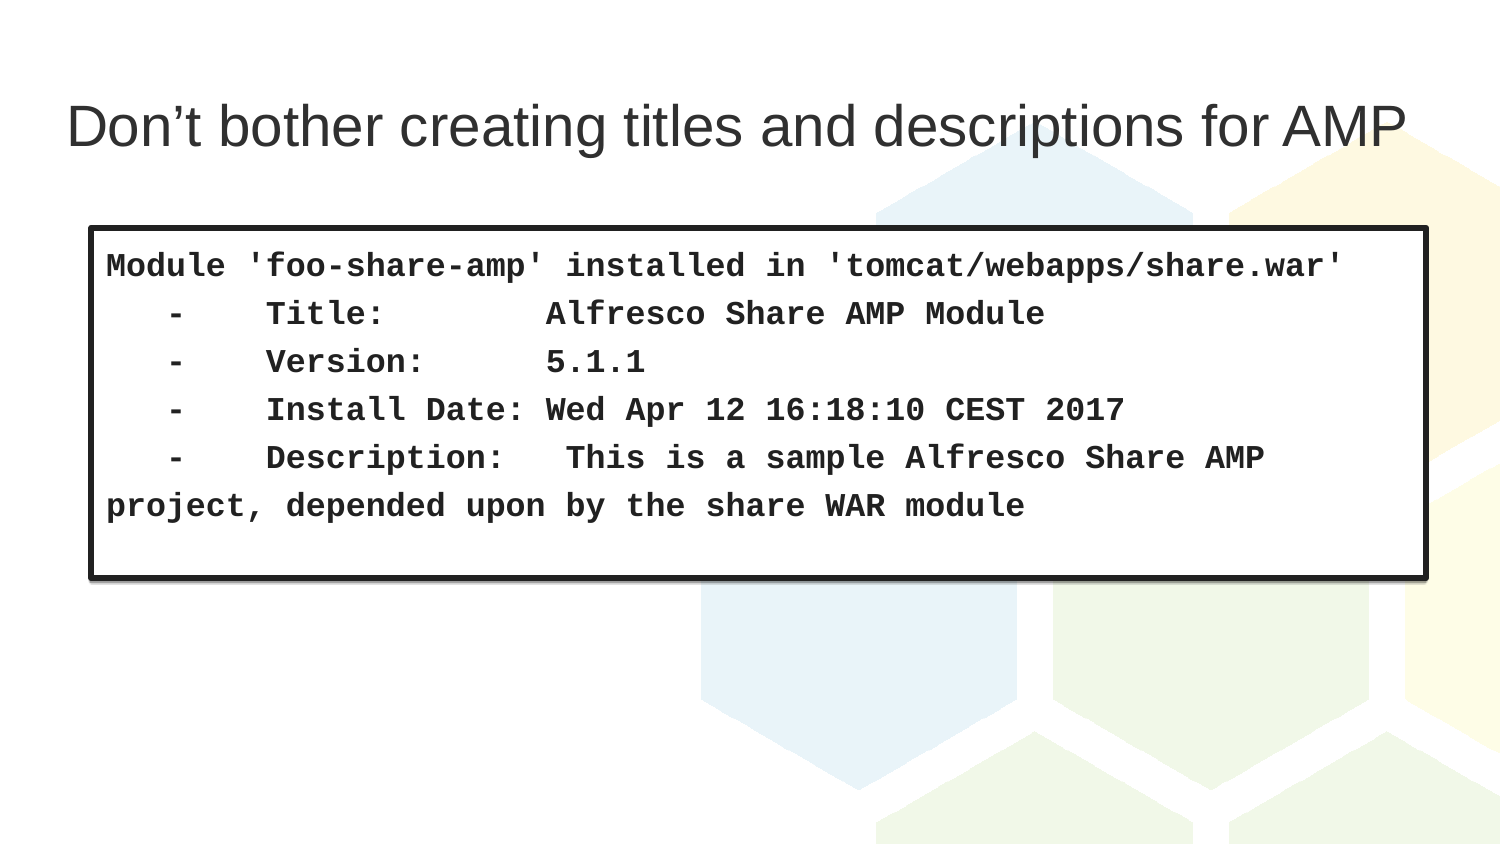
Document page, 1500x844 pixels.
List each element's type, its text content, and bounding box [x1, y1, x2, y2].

title Don’t bother creating titles and descriptions for AMP [51, 72, 1449, 167]
text_box Module 'foo-share-amp' installed in 'tomcat/webapps/share.war' - Title: Alfresco Share AMP Module - Version: 5.1.1 - Install Date: Wed Apr 12 16:18:10 CEST 2017 - Description: This is a sample Alfresco Share AMP project, depended upon by the share WAR module [91, 227, 1427, 578]
picture [0, 0, 1500, 844]
